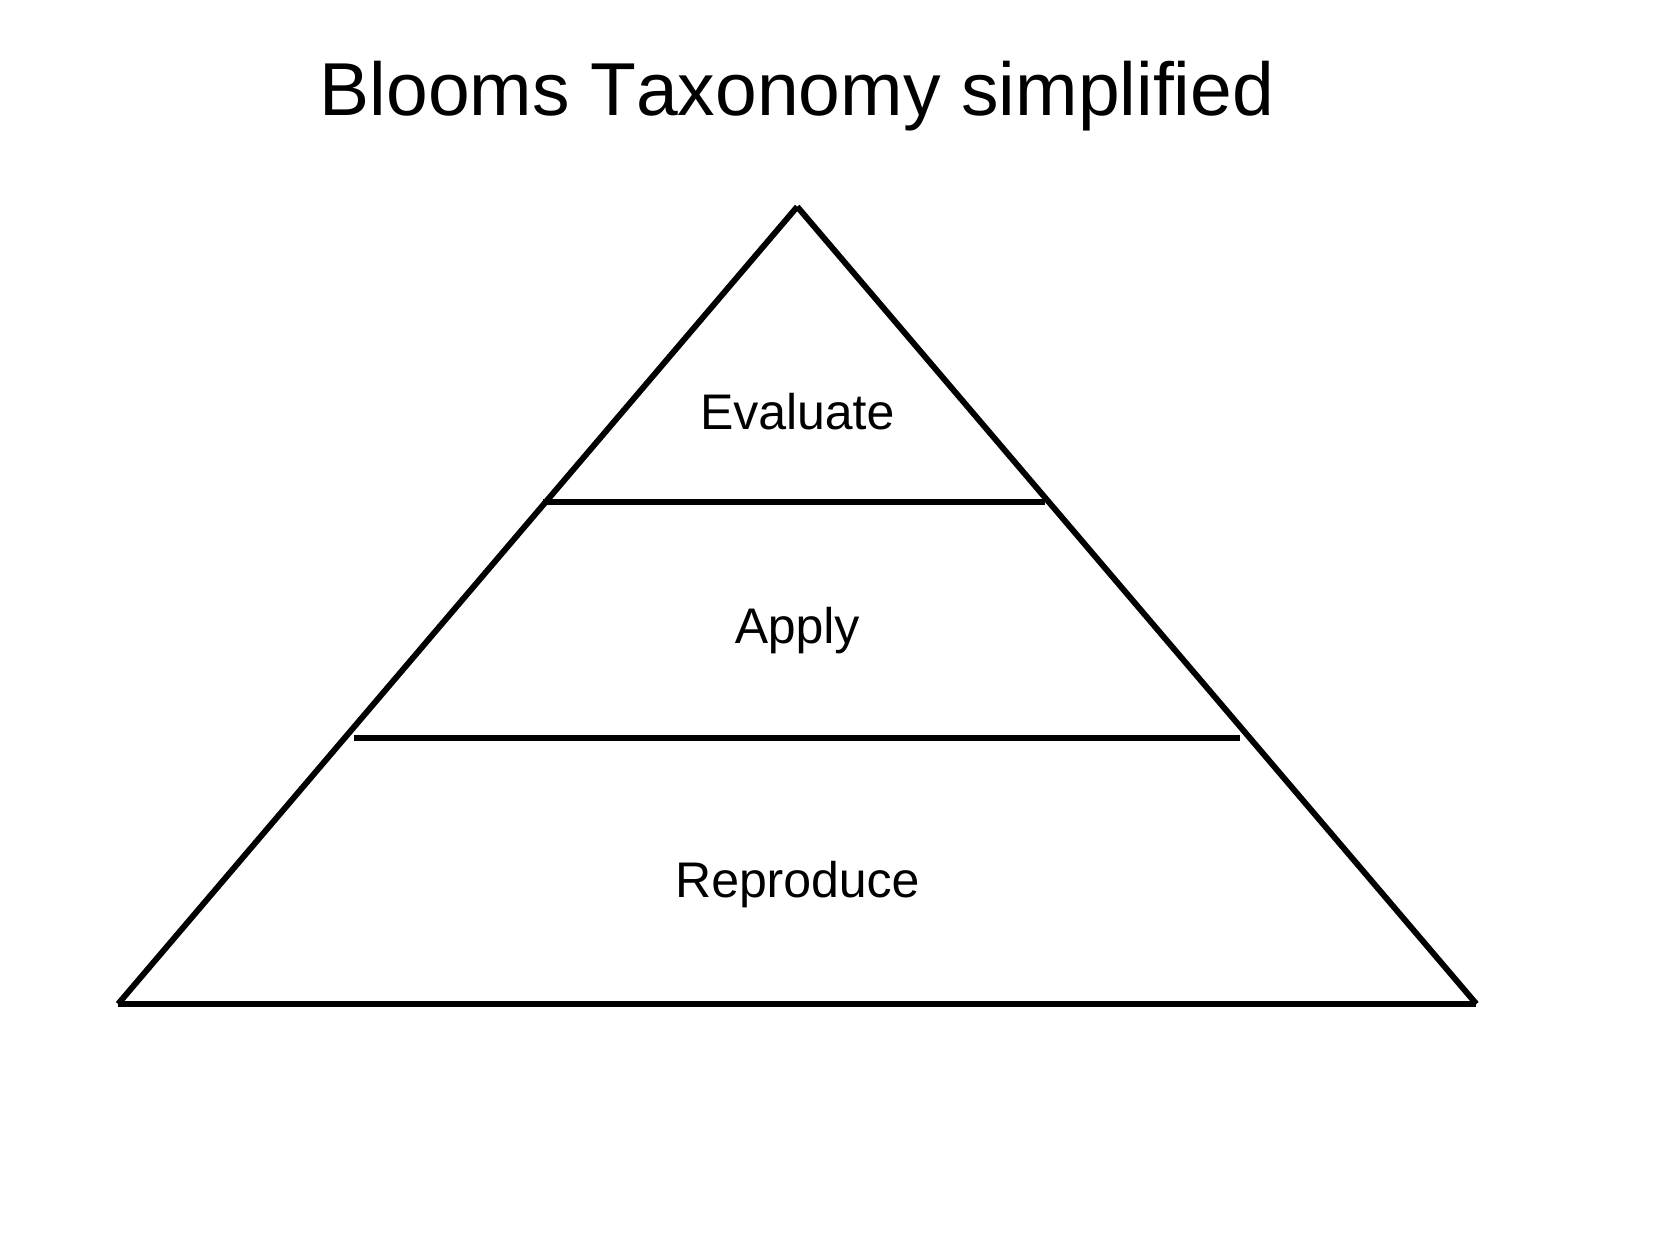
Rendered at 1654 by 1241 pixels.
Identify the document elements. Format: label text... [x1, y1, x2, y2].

title Blooms Taxonomy simplified [53, 25, 1542, 154]
text_box Reproduce [561, 844, 1034, 916]
text_box Apply [501, 590, 1093, 662]
text_box Evaluate [501, 377, 1093, 448]
